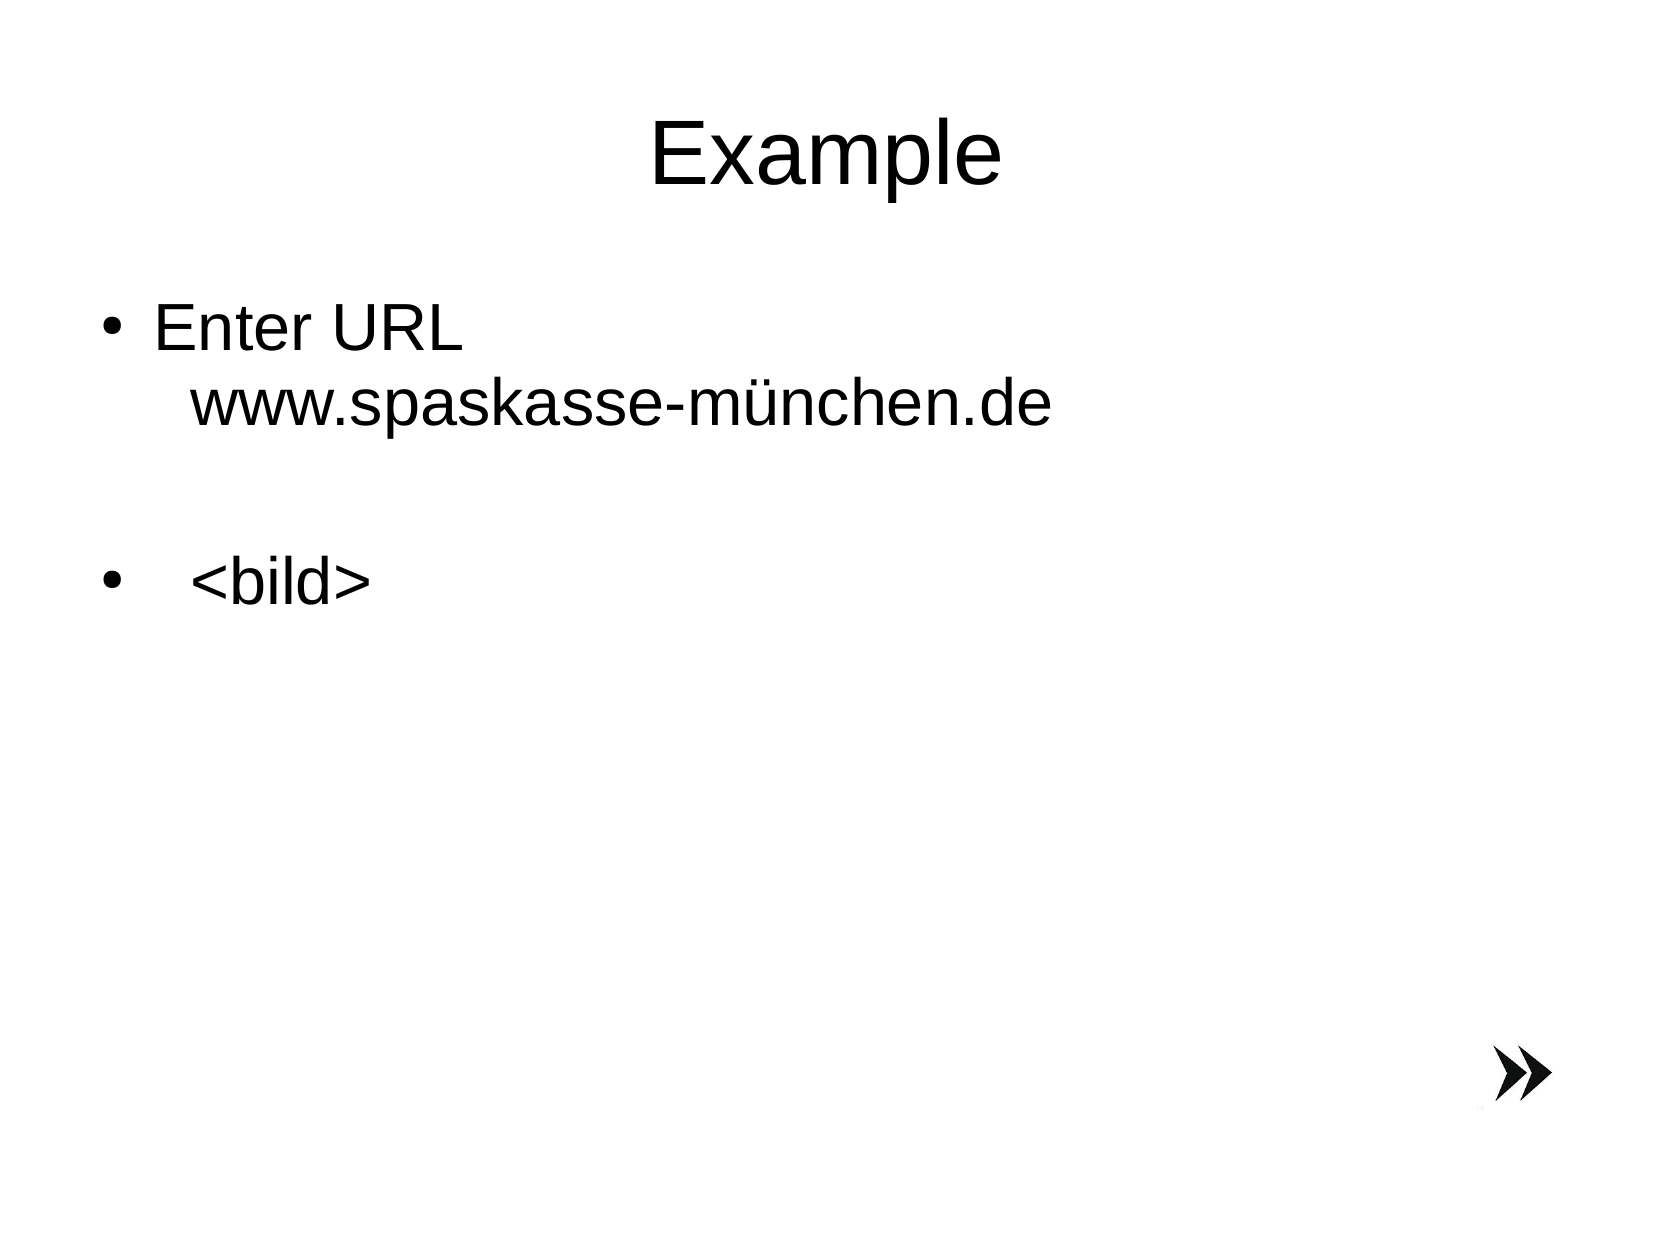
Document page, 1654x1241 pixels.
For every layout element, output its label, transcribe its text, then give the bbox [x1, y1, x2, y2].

list Enter URL www.spaskasse-münchen.de <bild> [82, 290, 1571, 1010]
title Example [82, 49, 1571, 257]
picture [1476, 1039, 1562, 1111]
